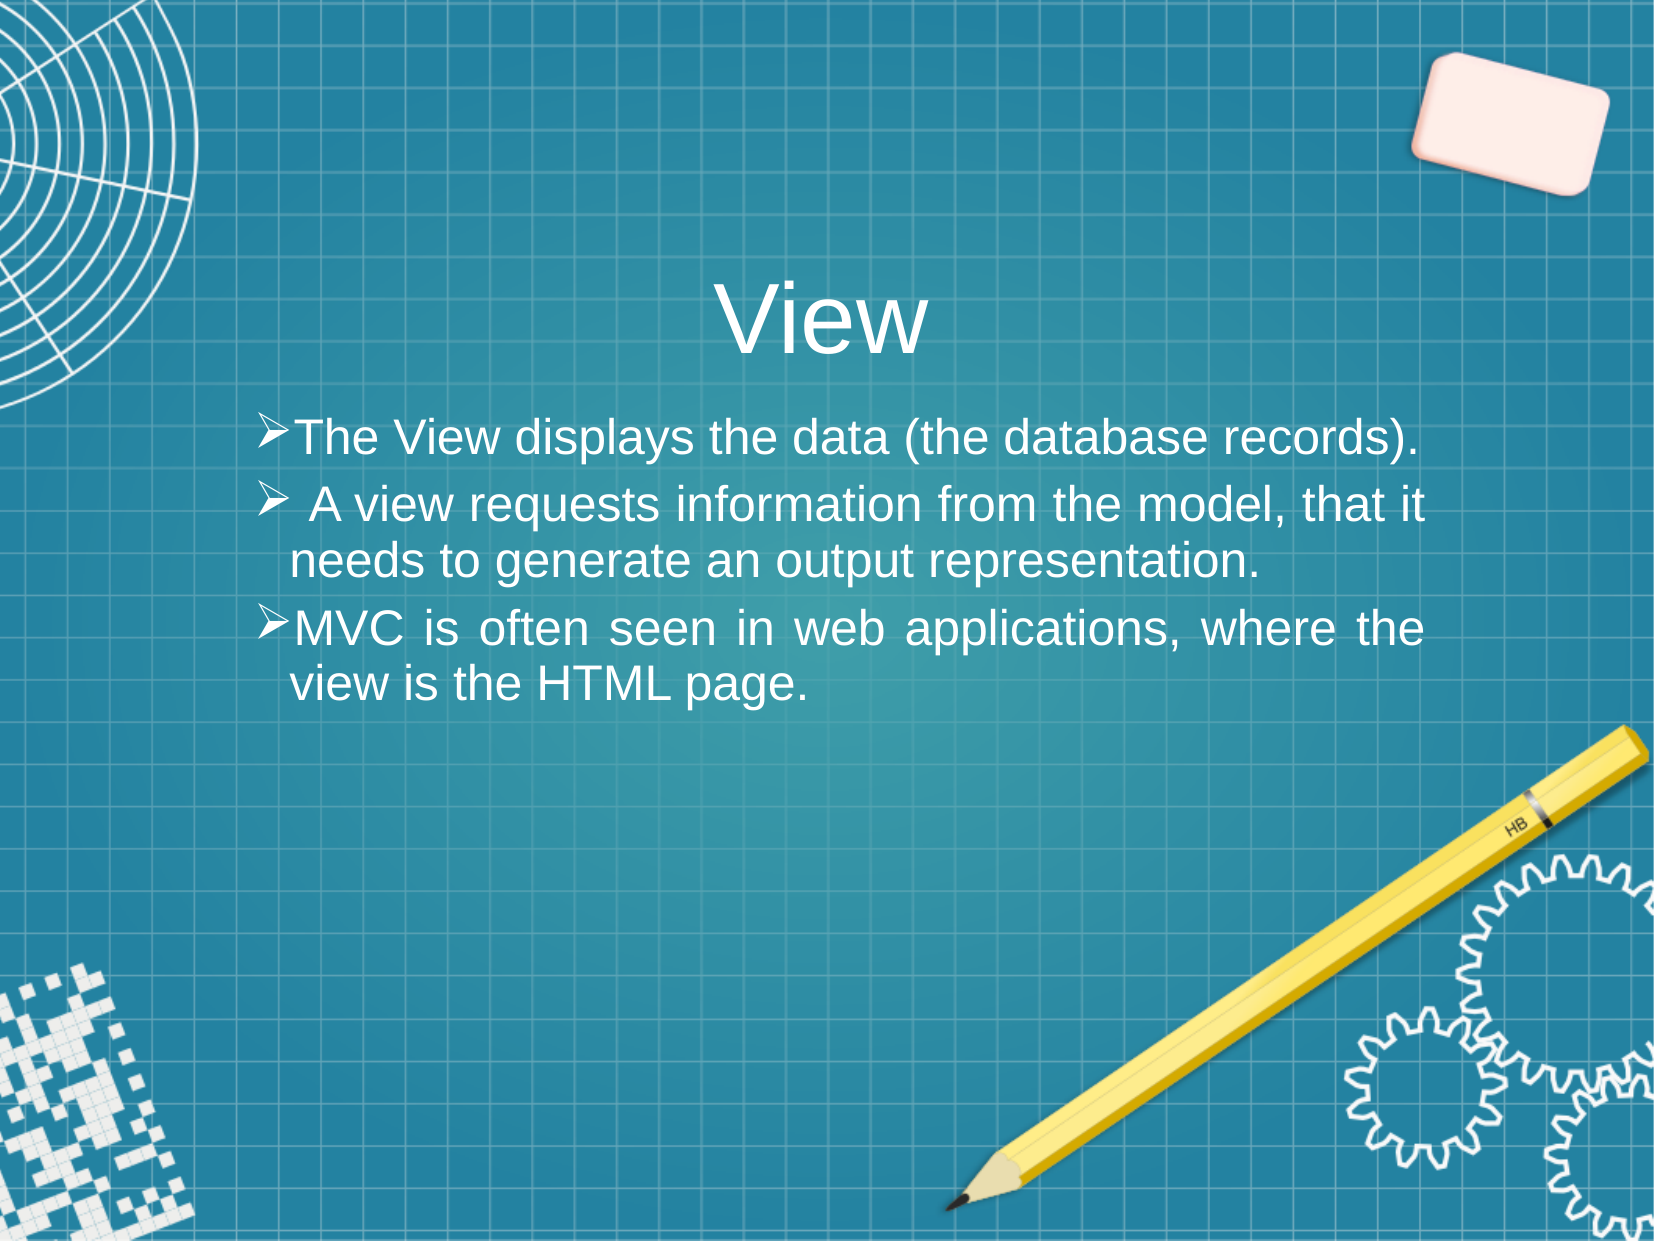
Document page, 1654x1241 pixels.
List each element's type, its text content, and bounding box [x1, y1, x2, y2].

text_box The View displays the data (the database records). A view requests information from the model, that it needs to generate an output representation. MVC is often seen in web applications, where the view is the HTML page. [236, 401, 1441, 910]
picture [0, 0, 1654, 1241]
title View [212, 212, 1430, 426]
